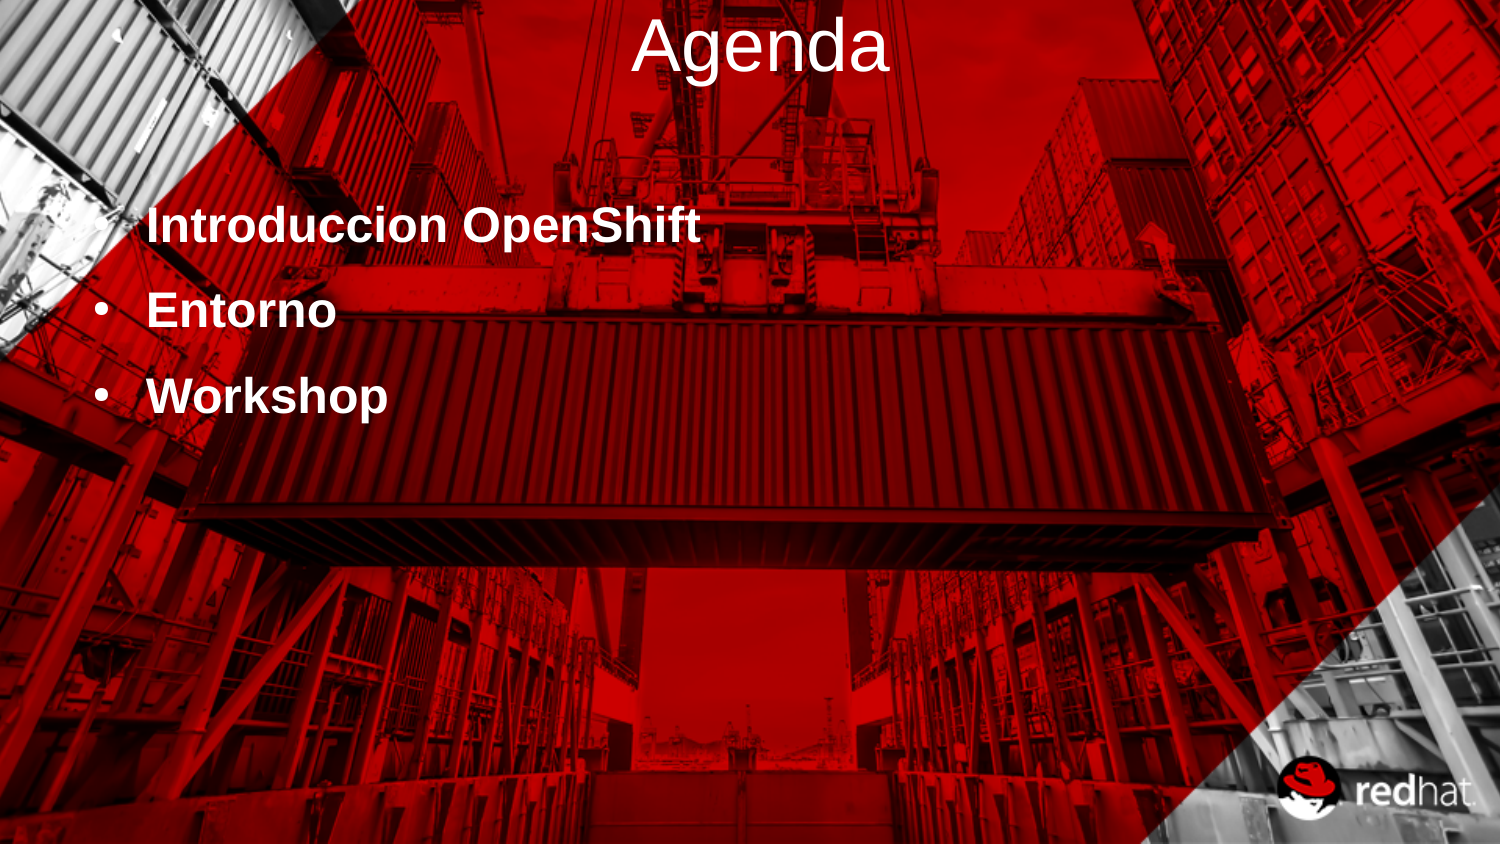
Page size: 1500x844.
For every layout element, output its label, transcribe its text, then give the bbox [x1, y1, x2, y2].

picture [0, 0, 1500, 844]
title Agenda [22, 3, 1500, 88]
list Introduccion OpenShift Entorno Workshop [75, 197, 1425, 687]
